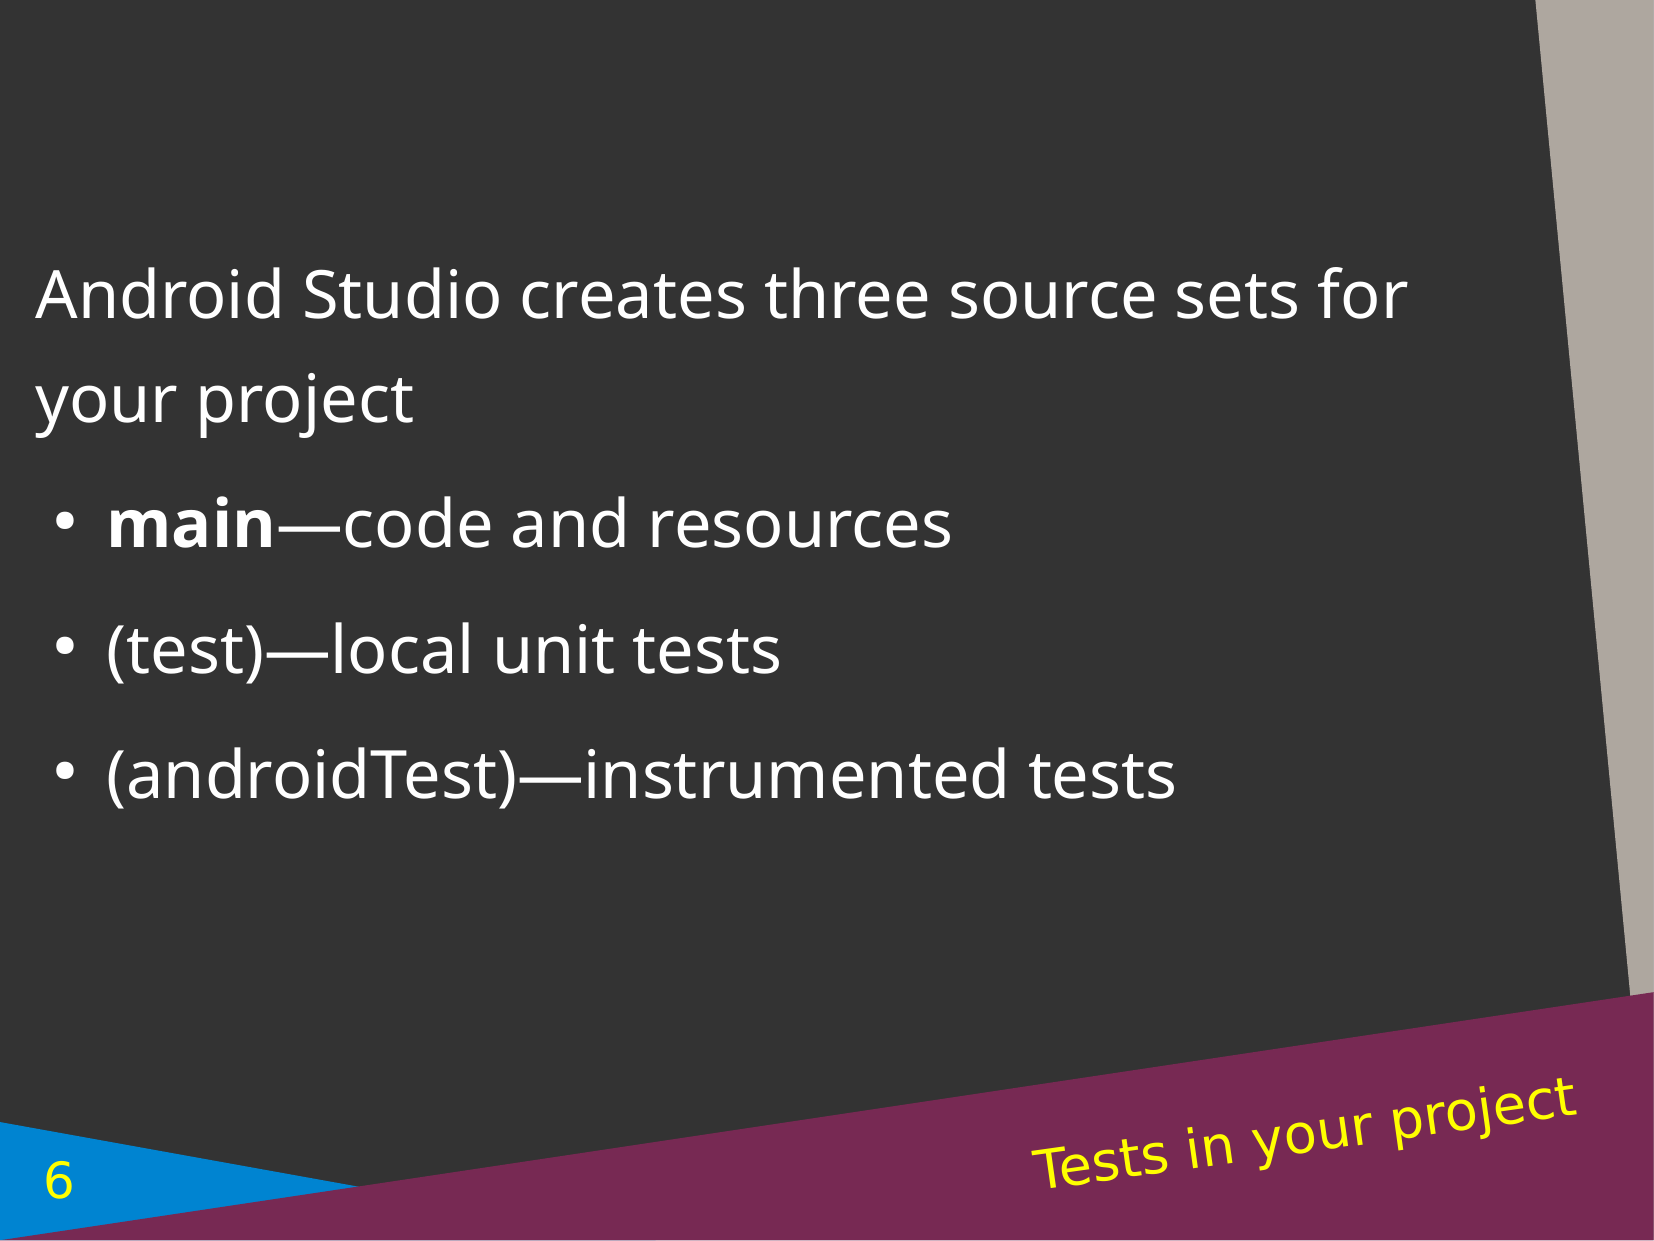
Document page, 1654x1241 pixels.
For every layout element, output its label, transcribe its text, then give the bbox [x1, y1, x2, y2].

title Tests in your project [956, 995, 1654, 1241]
list Android Studio creates three source sets for your project main—code and resources (test)—local unit tests (androidTest)—instrumented tests [35, 59, 1524, 993]
